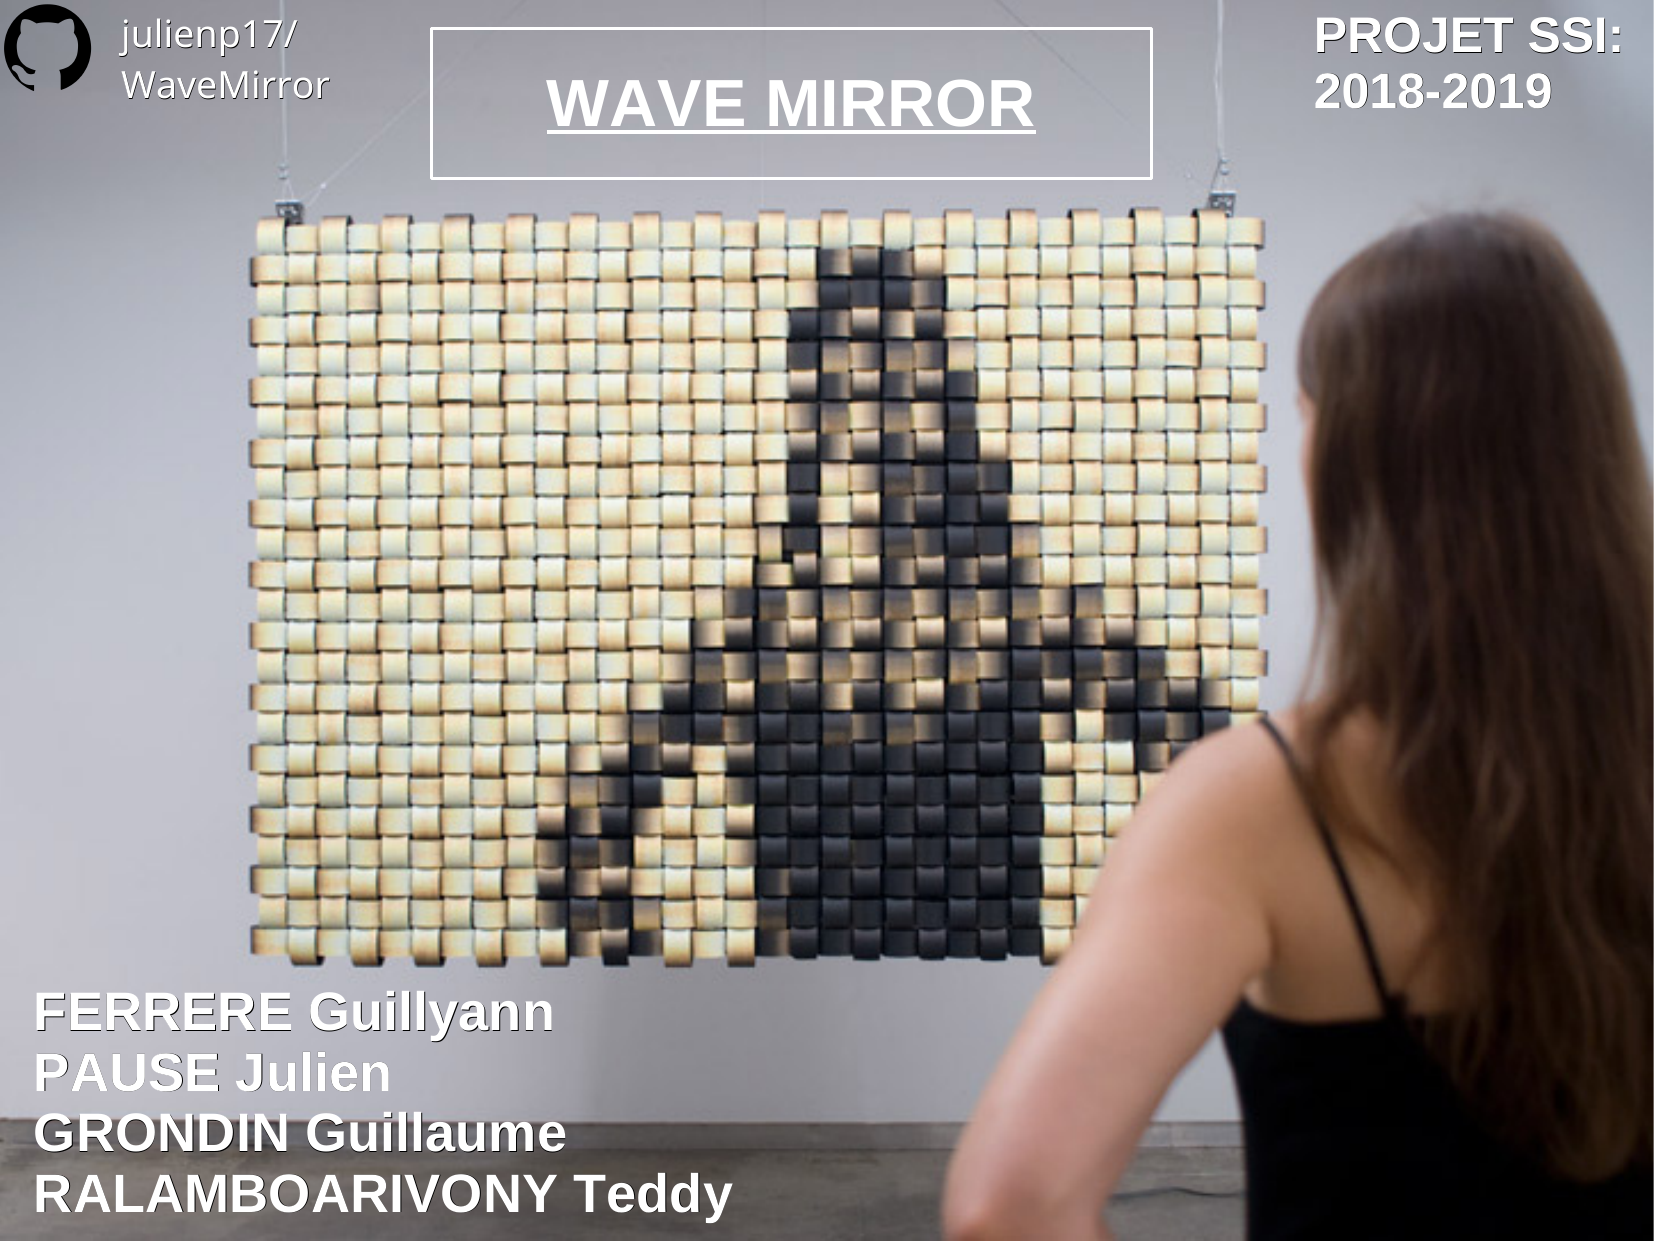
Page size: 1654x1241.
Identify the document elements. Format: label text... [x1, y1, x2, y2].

text_box julienp17/ WaveMirror [106, 0, 367, 107]
subtitle WAVE MIRROR [431, 28, 1152, 179]
text_box FERRERE Guillyann PAUSE Julien GRONDIN Guillaume RALAMBOARIVONY Teddy [0, 944, 827, 1241]
picture [0, 0, 1654, 1241]
text_box PROJET SSI: 2018-2019 [1299, 0, 1654, 127]
